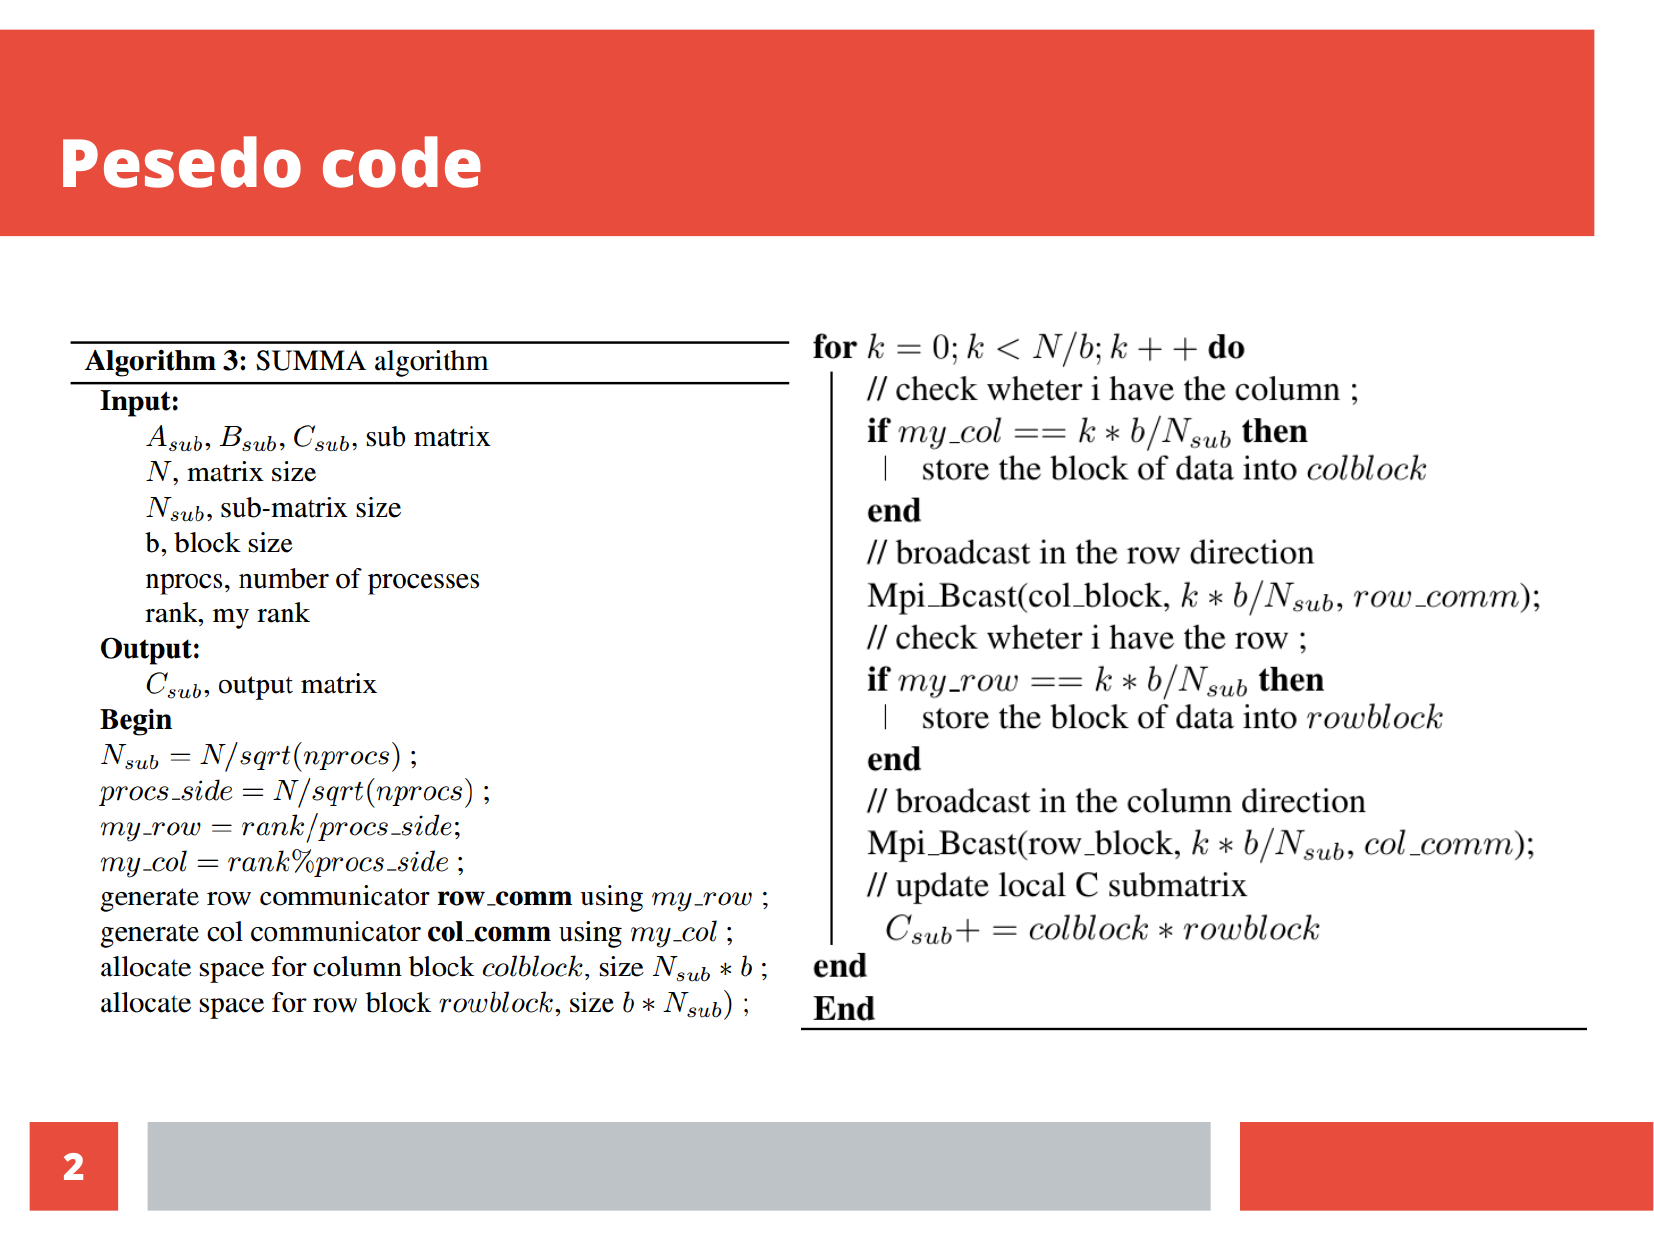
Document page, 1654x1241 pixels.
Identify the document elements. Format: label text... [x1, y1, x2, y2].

title Pesedo code [59, 59, 1595, 207]
picture [59, 333, 792, 1022]
picture [801, 324, 1587, 1037]
